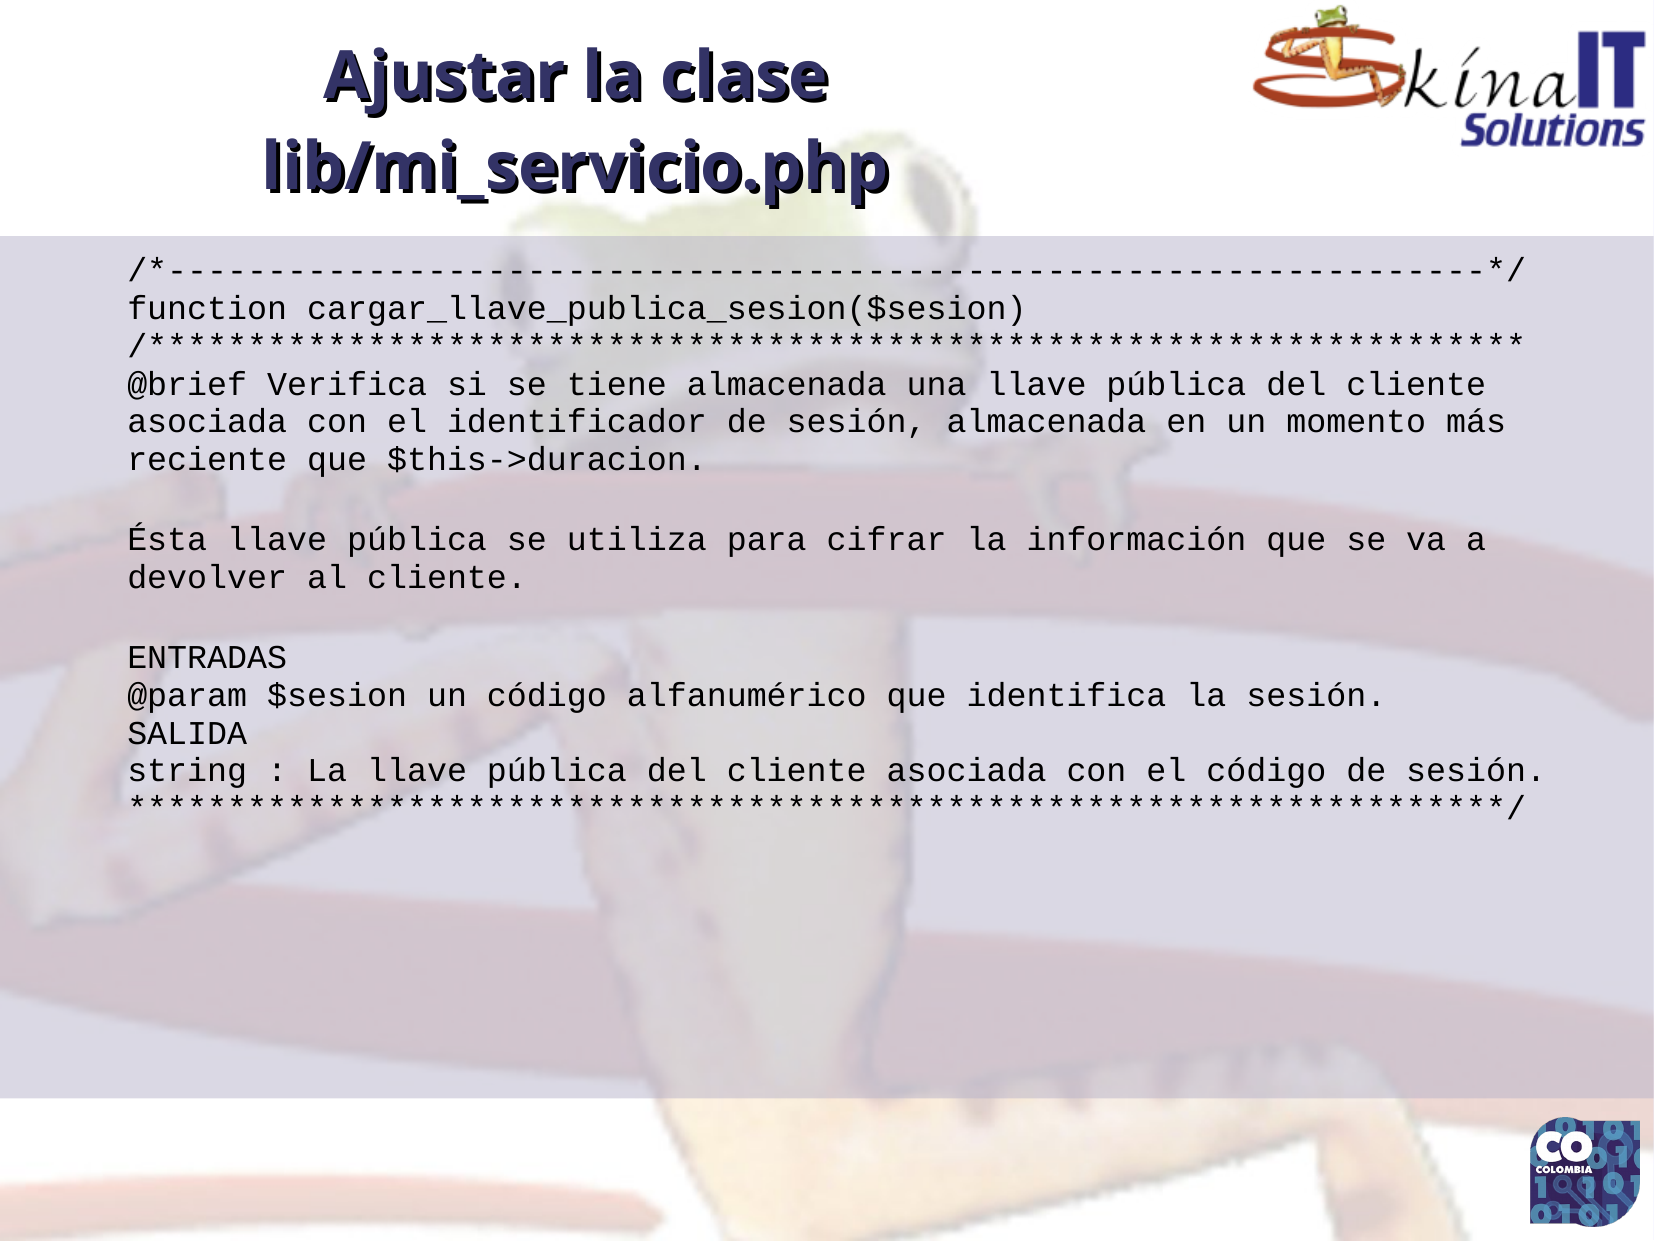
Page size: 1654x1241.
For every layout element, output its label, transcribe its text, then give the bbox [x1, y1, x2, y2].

picture [1152, 0, 1654, 236]
title Ajustar la clase lib/mi_servicio.php [0, 0, 1152, 236]
picture [0, 1099, 1654, 1241]
list /*------------------------------------------------------------------*/ function cargar_llave_publica_sesion($sesion) /********************************************************************* @brief Verifica si se tiene almacenada una llave pública del cliente asociada con el identificador de sesión, almacenada en un momento más reciente que $this->duracion. Ésta llave pública se utiliza para cifrar la información que se va a devolver al cliente. ENTRADAS @param $sesion un código alfanumérico que identifica la sesión. SALIDA string : La llave pública del cliente asociada con el código de sesión. *********************************************************************/ [0, 236, 1654, 1099]
